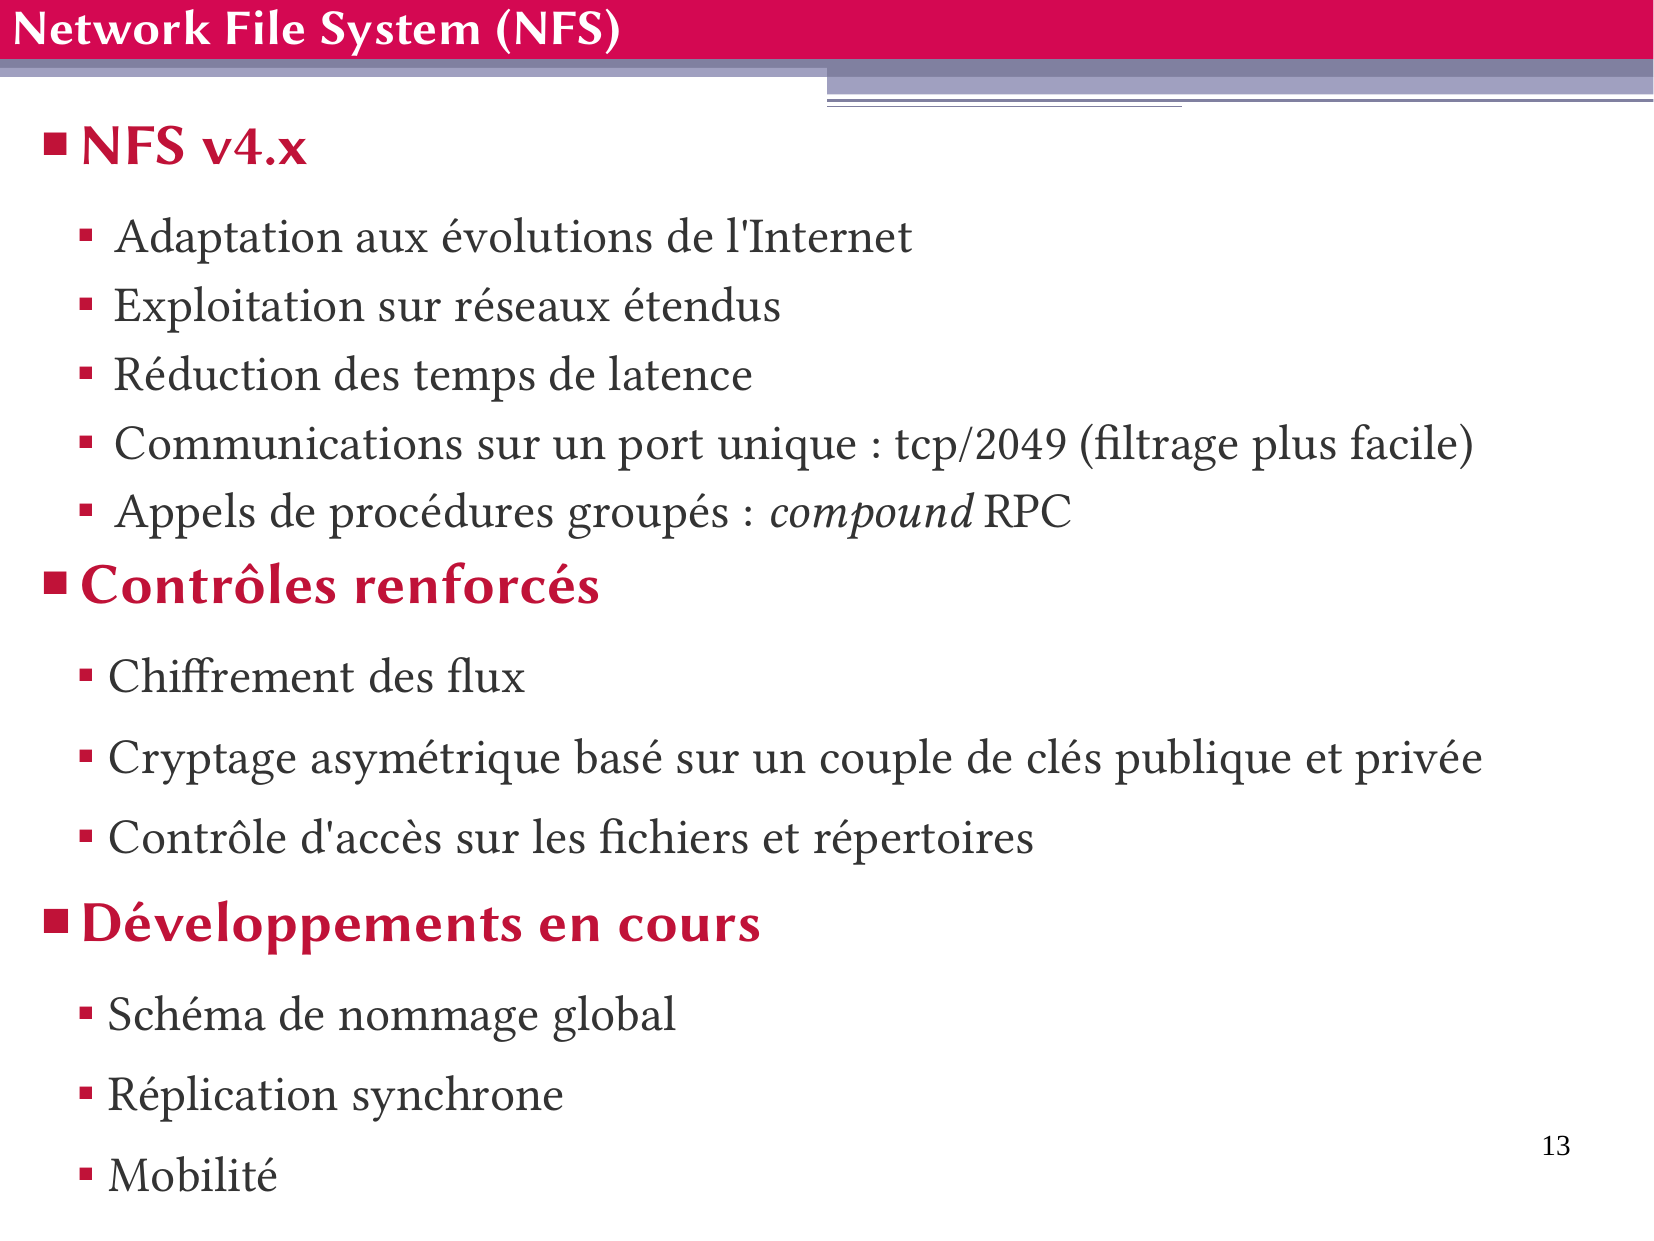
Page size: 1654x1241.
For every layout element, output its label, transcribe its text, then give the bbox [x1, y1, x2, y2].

list Network File System (NFS) [11, 0, 751, 58]
text_box [0, 0, 1654, 136]
list NFS v4.x Adaptation aux évolutions de l'Internet Exploitation sur réseaux étendus Réduction des temps de latence Communications sur un port unique : tcp/2049 (filtrage plus facile) Appels de procédures groupés : compound RPC Contrôles renforcés Chiffrement des flux Cryptage asymétrique basé sur un couple de clés publique et privée Contrôle d'accès sur les fichiers et répertoires Développements en cours Schéma de nommage global Réplication synchrone Mobilité [44, 112, 1611, 1205]
